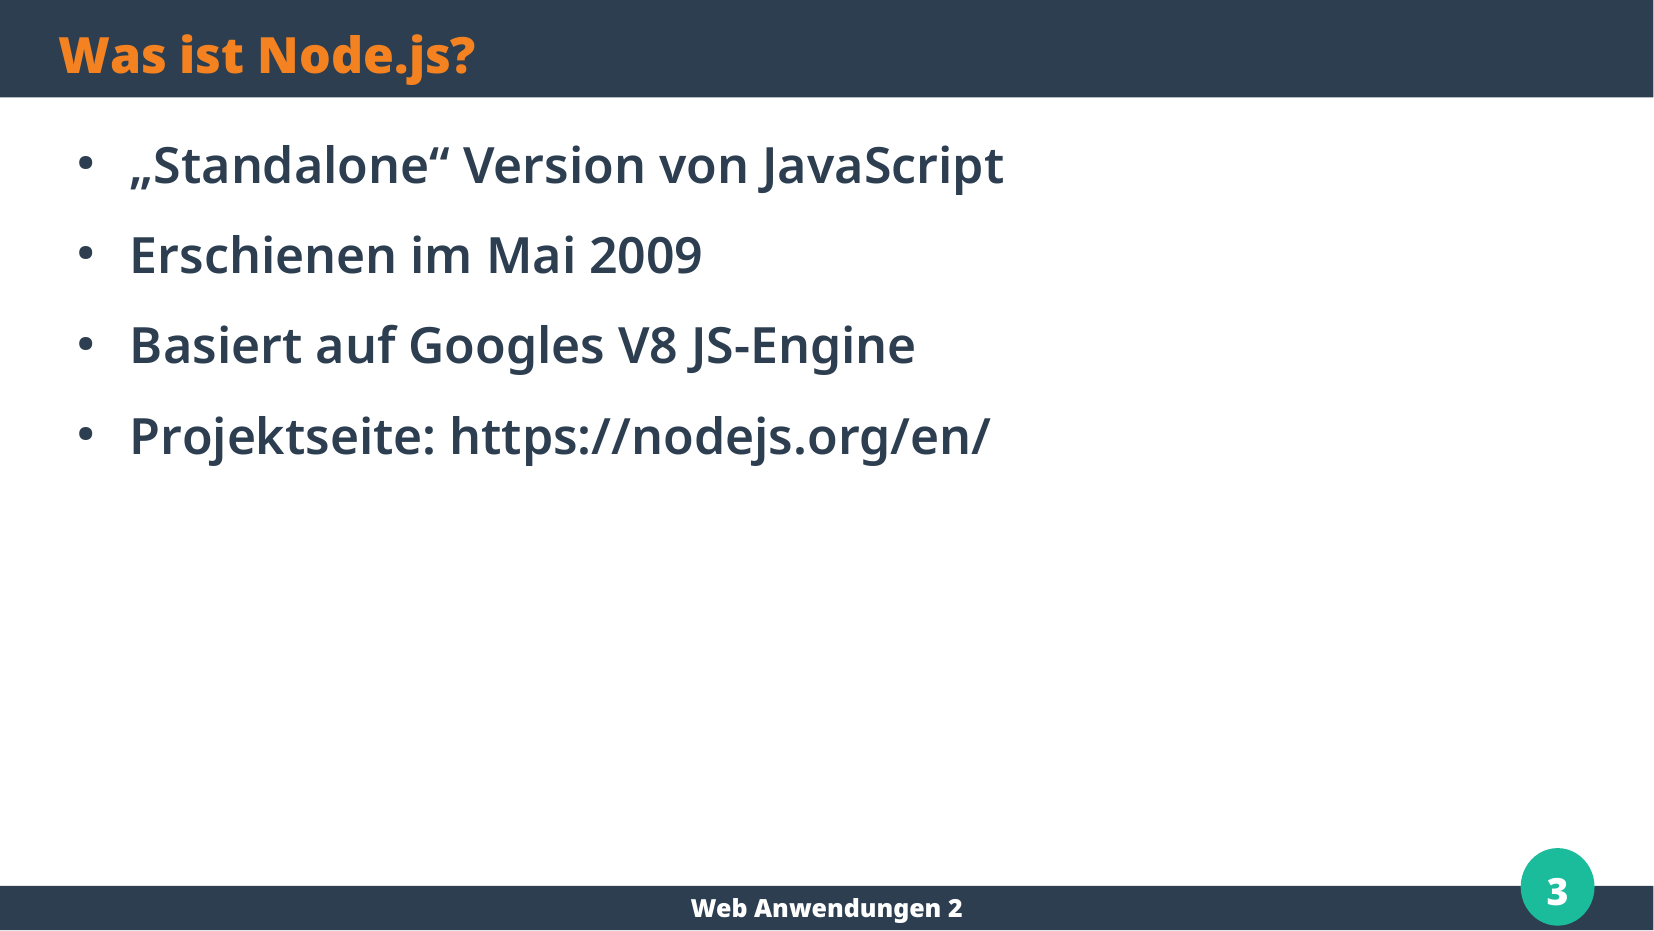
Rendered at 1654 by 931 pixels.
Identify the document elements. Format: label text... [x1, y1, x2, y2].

title Was ist Node.js? [59, 8, 1595, 89]
list „Standalone“ Version von JavaScript Erschienen im Mai 2009 Basiert auf Googles V8 JS-Engine Projektseite: https://nodejs.org/en/ [59, 129, 1595, 864]
